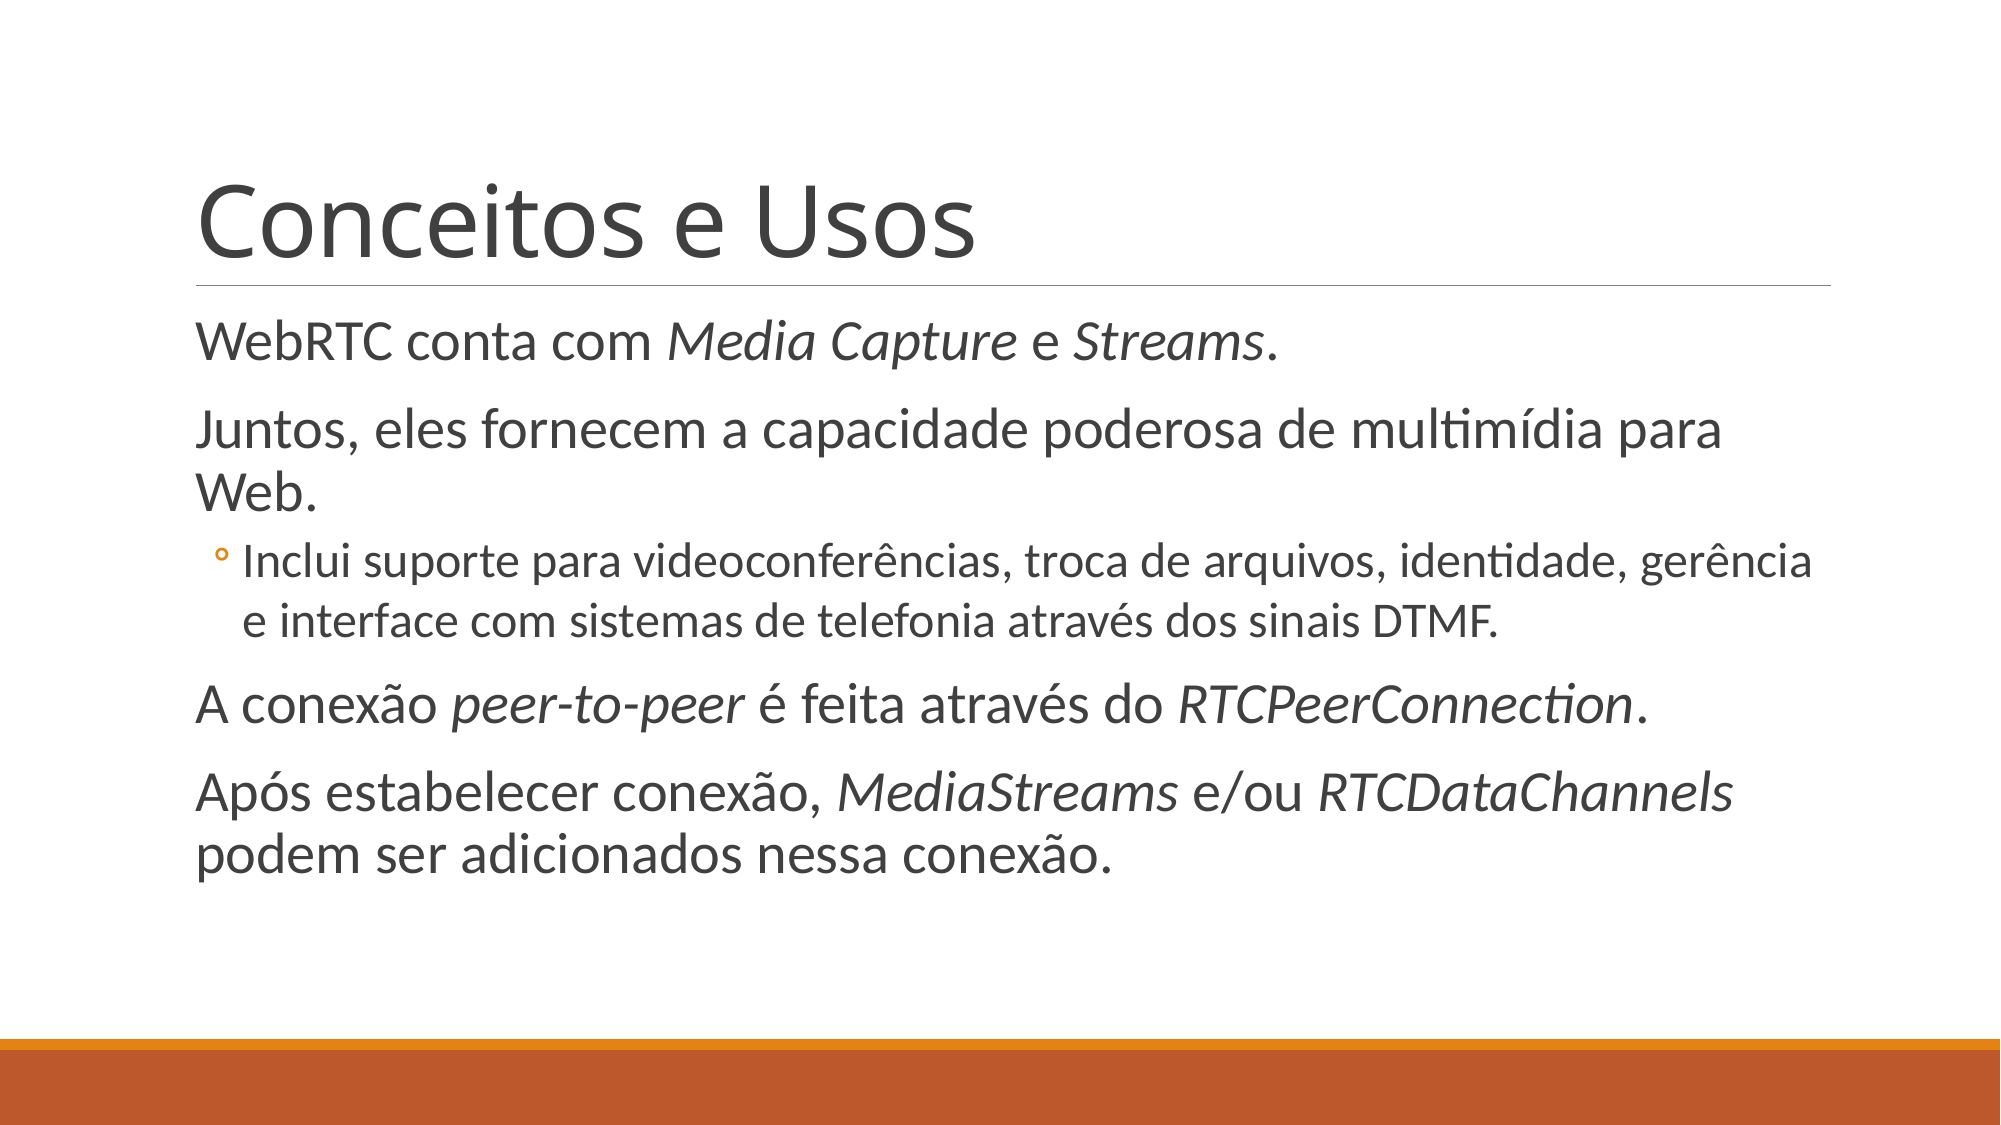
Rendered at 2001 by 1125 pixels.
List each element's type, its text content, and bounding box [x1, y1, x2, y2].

list WebRTC conta com Media Capture e Streams. Juntos, eles fornecem a capacidade poderosa de multimídia para Web. Inclui suporte para videoconferências, troca de arquivos, identidade, gerência e interface com sistemas de telefonia através dos sinais DTMF. A conexão peer-to-peer é feita através do RTCPeerConnection. Após estabelecer conexão, MediaStreams e/ou RTCDataChannels podem ser adicionados nessa conexão. [180, 302, 1830, 963]
title Conceitos e Usos [180, 47, 1830, 285]
